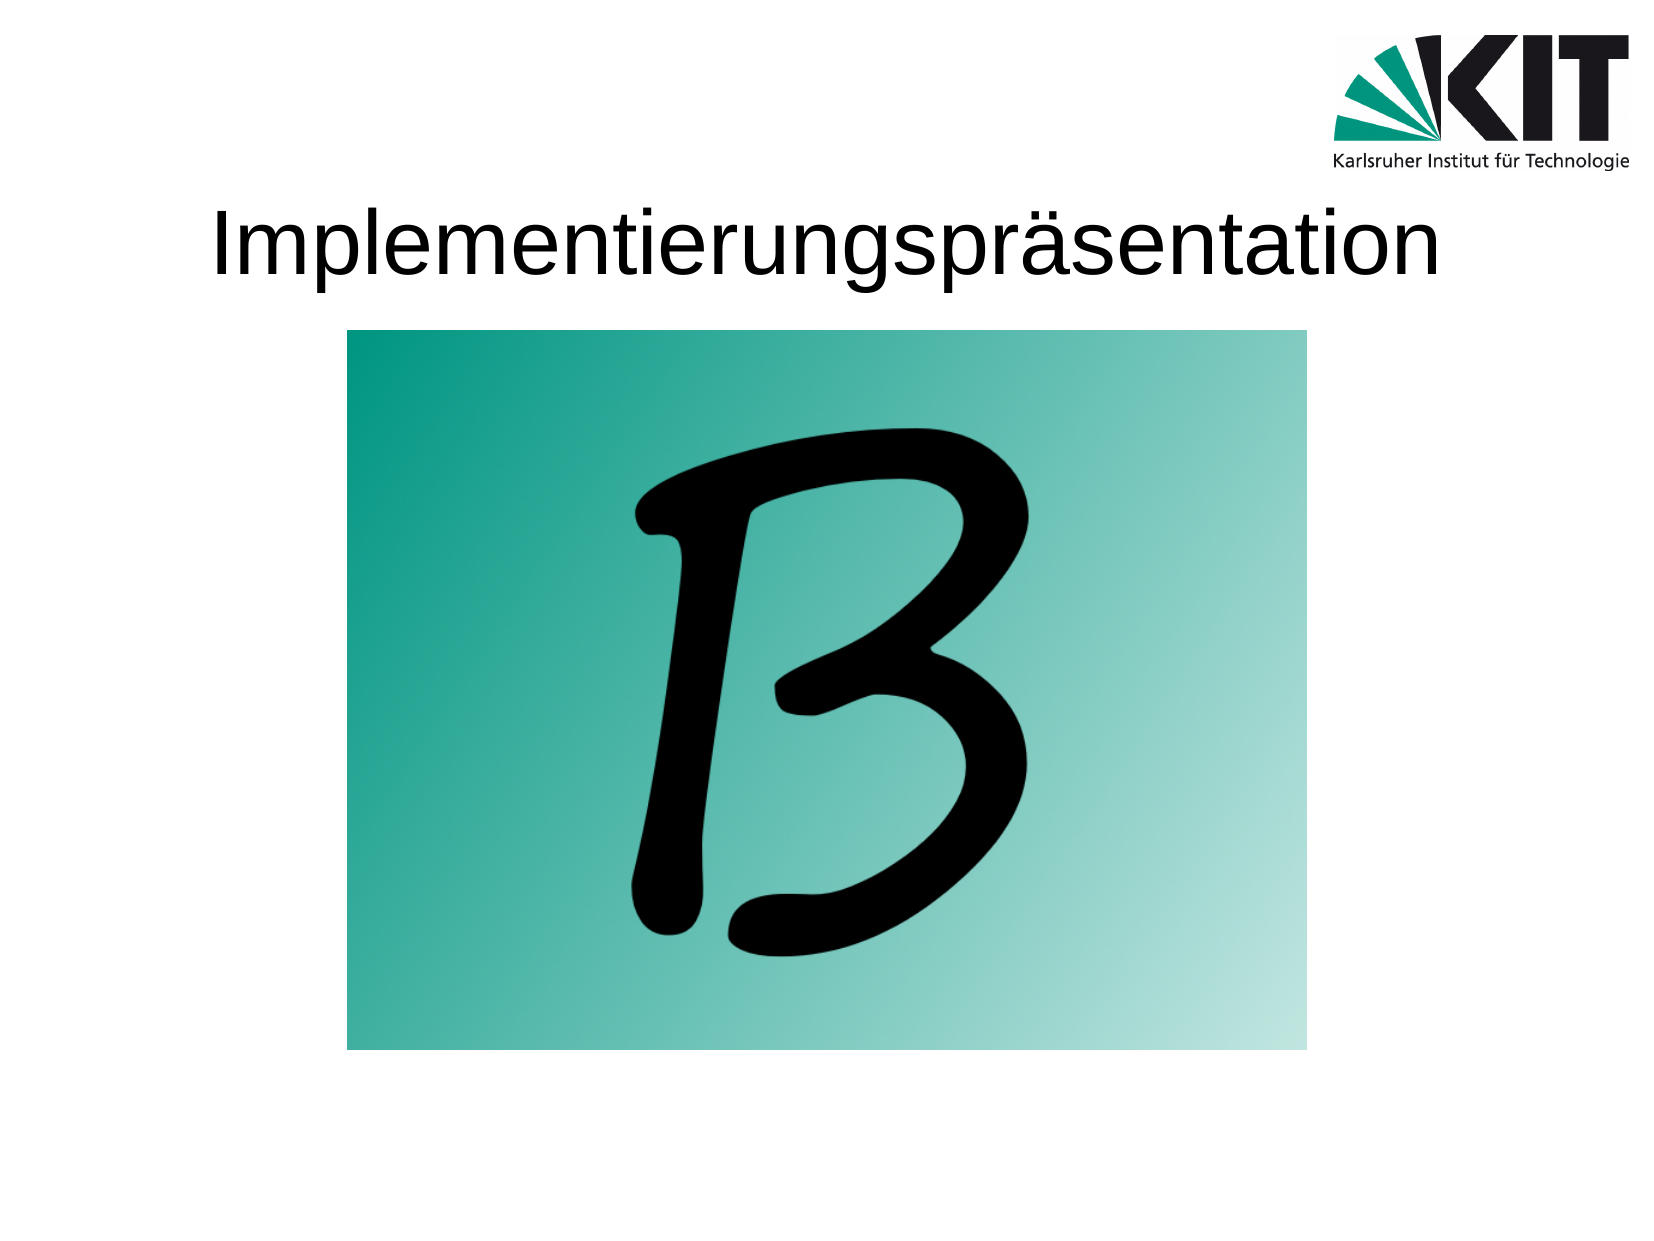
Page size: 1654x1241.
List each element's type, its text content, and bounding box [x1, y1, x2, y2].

picture [1334, 35, 1629, 171]
title Implementierungspräsentation [82, 88, 1571, 296]
picture [347, 330, 1307, 1050]
